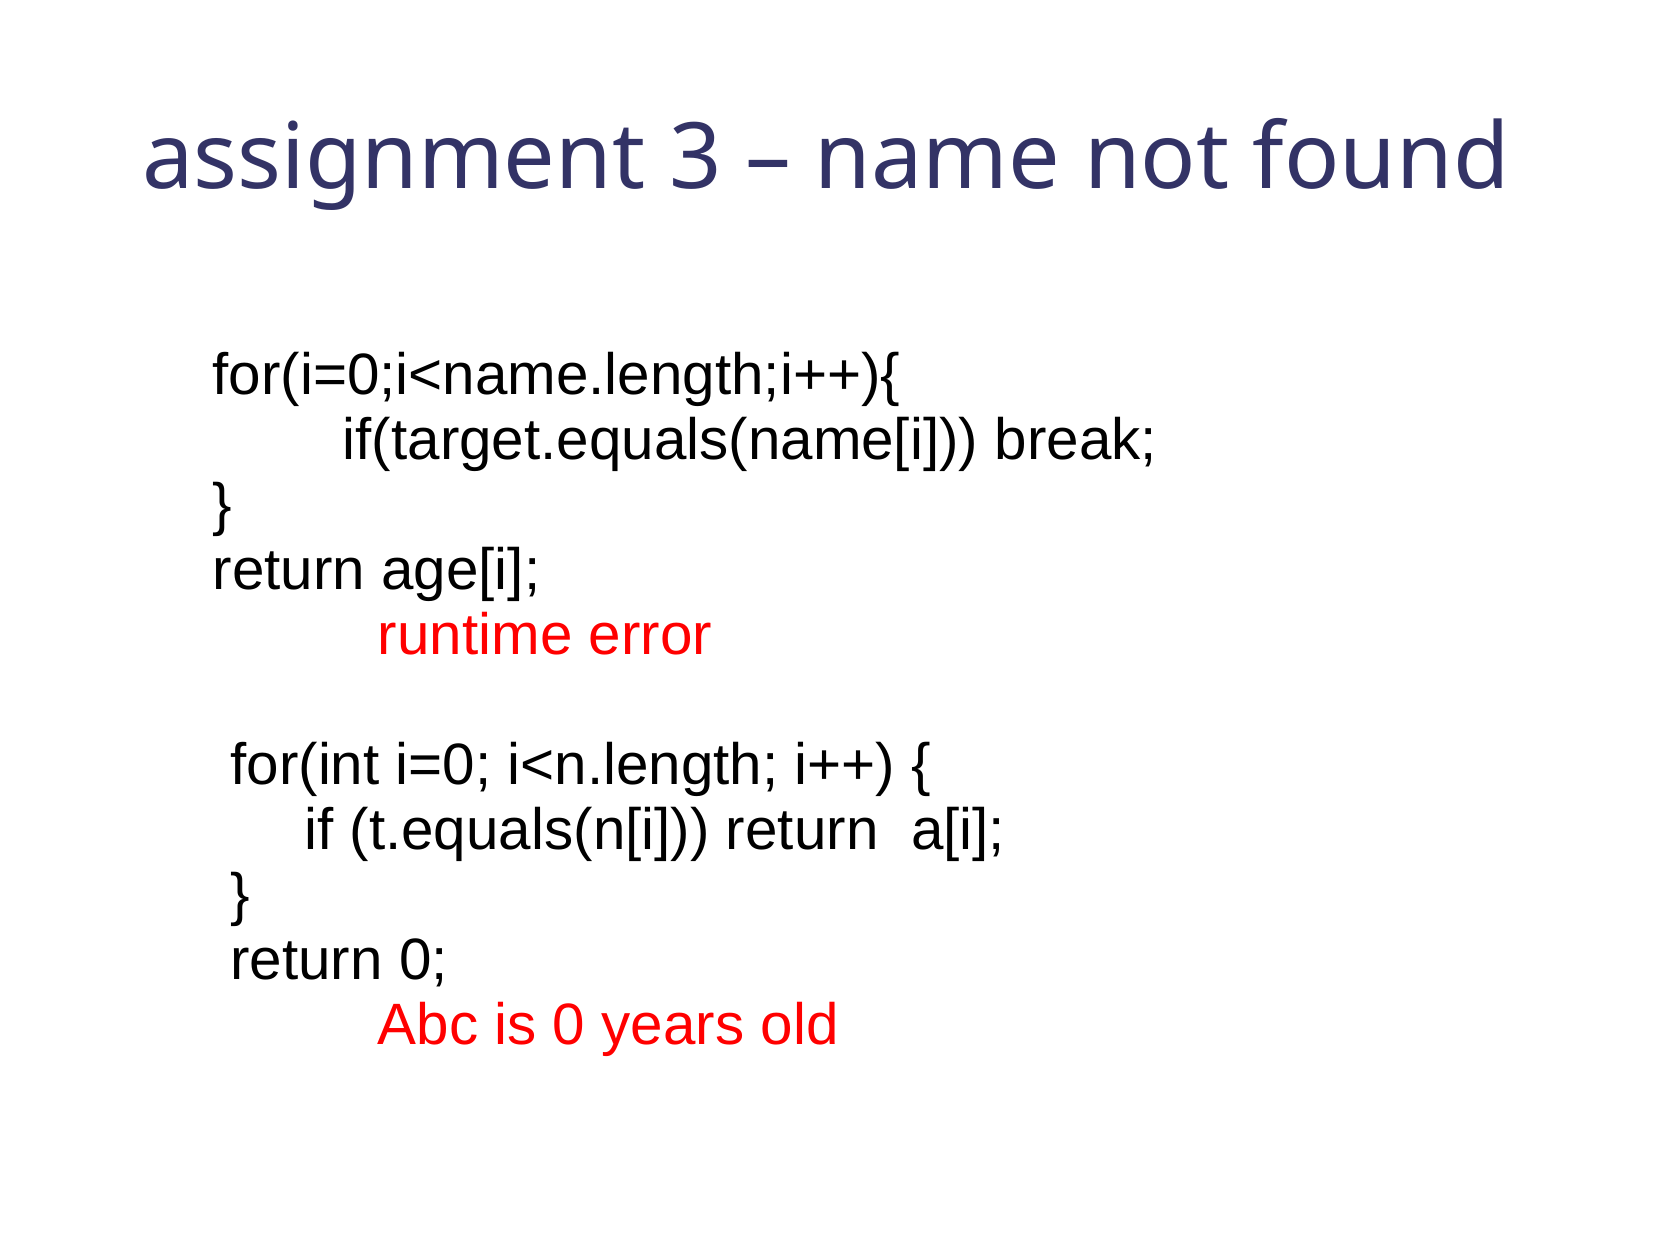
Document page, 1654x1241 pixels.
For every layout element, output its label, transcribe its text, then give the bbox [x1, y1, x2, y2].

subtitle for(i=0;i<name.length;i++){ if(target.equals(name[i])) break; } return age[i]; runtime error for(int i=0; i<n.length; i++) { if (t.equals(n[i])) return a[i]; } return 0; Abc is 0 years old [82, 289, 1571, 1109]
title assignment 3 – name not found [82, 49, 1571, 257]
